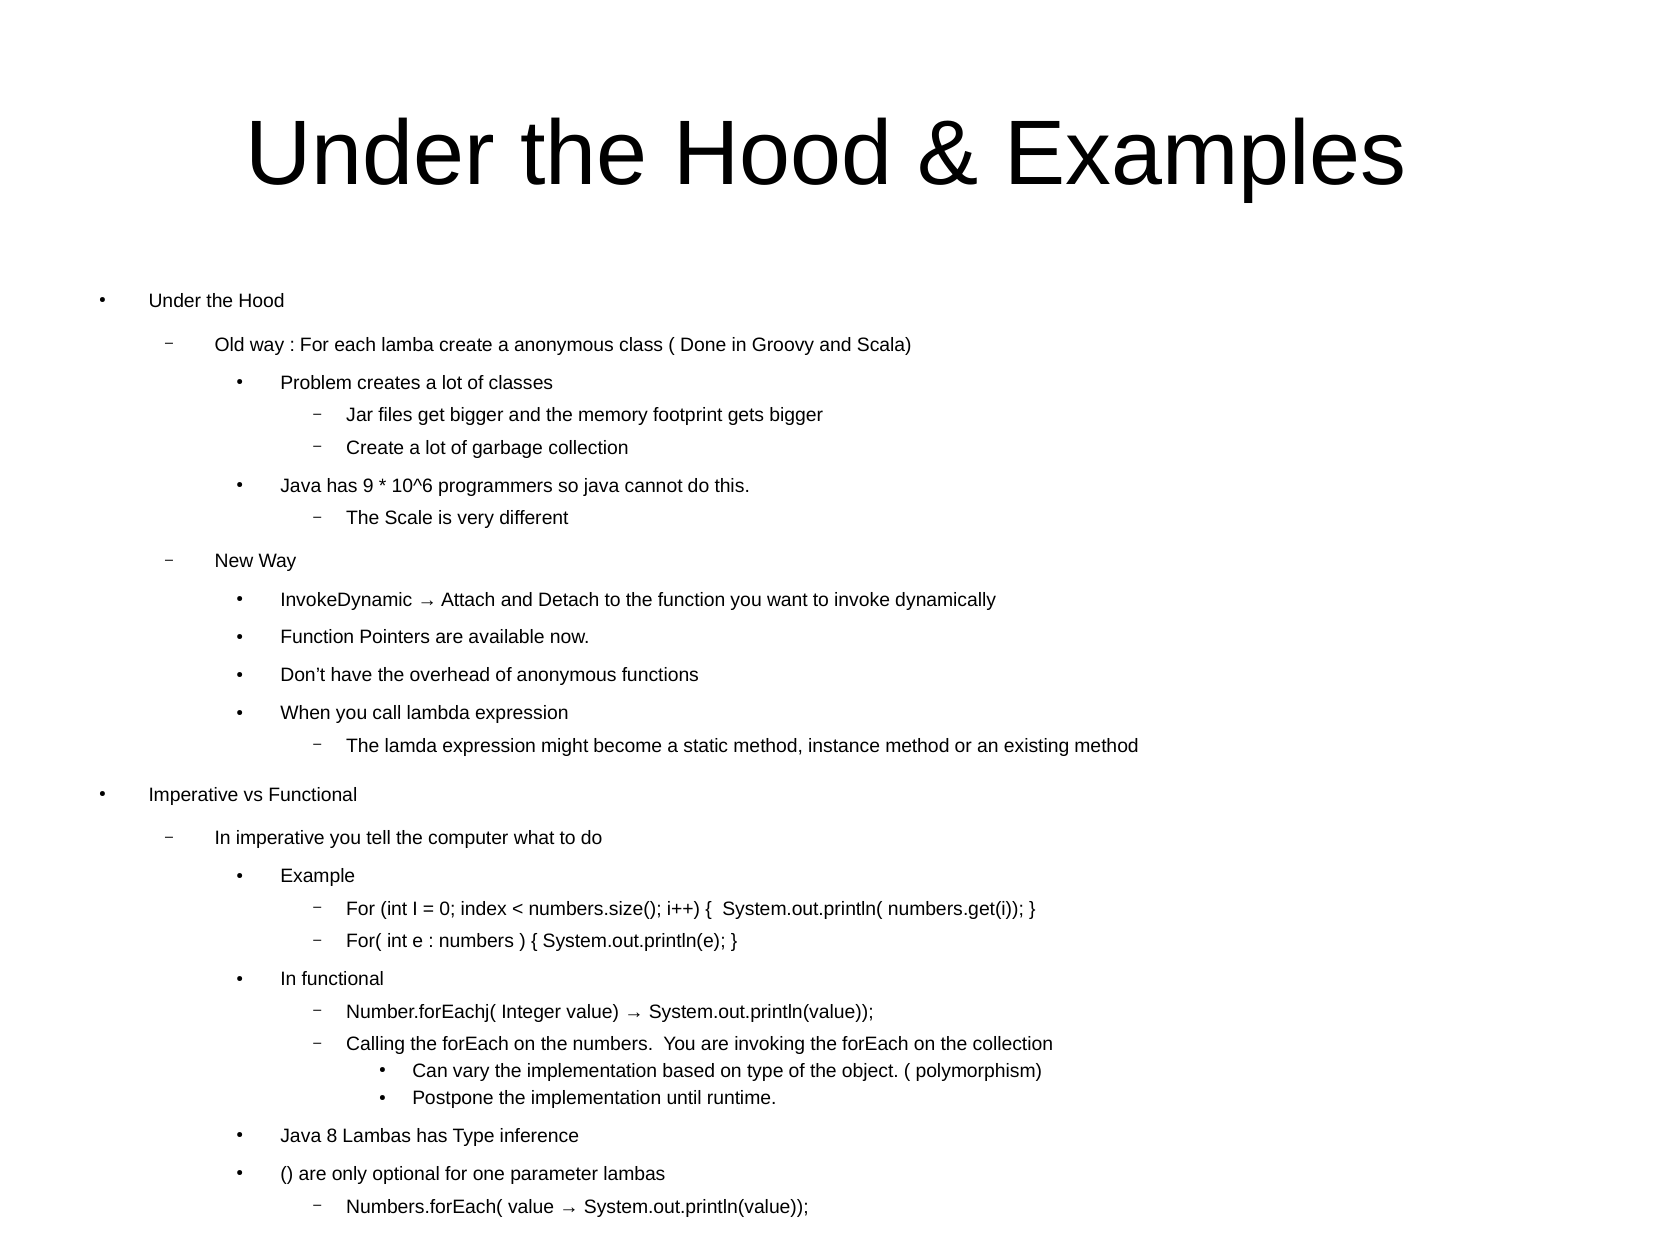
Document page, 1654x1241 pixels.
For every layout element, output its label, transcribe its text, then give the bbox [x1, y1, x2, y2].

title Under the Hood & Examples [82, 49, 1571, 257]
list Under the Hood Old way : For each lamba create a anonymous class ( Done in Groovy and Scala) Problem creates a lot of classes Jar files get bigger and the memory footprint gets bigger Create a lot of garbage collection Java has 9 * 10^6 programmers so java cannot do this. The Scale is very different New Way InvokeDynamic → Attach and Detach to the function you want to invoke dynamically Function Pointers are available now. Don’t have the overhead of anonymous functions When you call lambda expression The lamda expression might become a static method, instance method or an existing method Imperative vs Functional In imperative you tell the computer what to do Example For (int I = 0; index < numbers.size(); i++) { System.out.println( numbers.get(i)); } For( int e : numbers ) { System.out.println(e); } In functional Number.forEachj( Integer value) → System.out.println(value)); Calling the forEach on the numbers. You are invoking the forEach on the collection Can vary the implementation based on type of the object. ( polymorphism) Postpone the implementation until runtime. Java 8 Lambas has Type inference () are only optional for one parameter lambas Numbers.forEach( value → System.out.println(value)); [82, 290, 1571, 1231]
